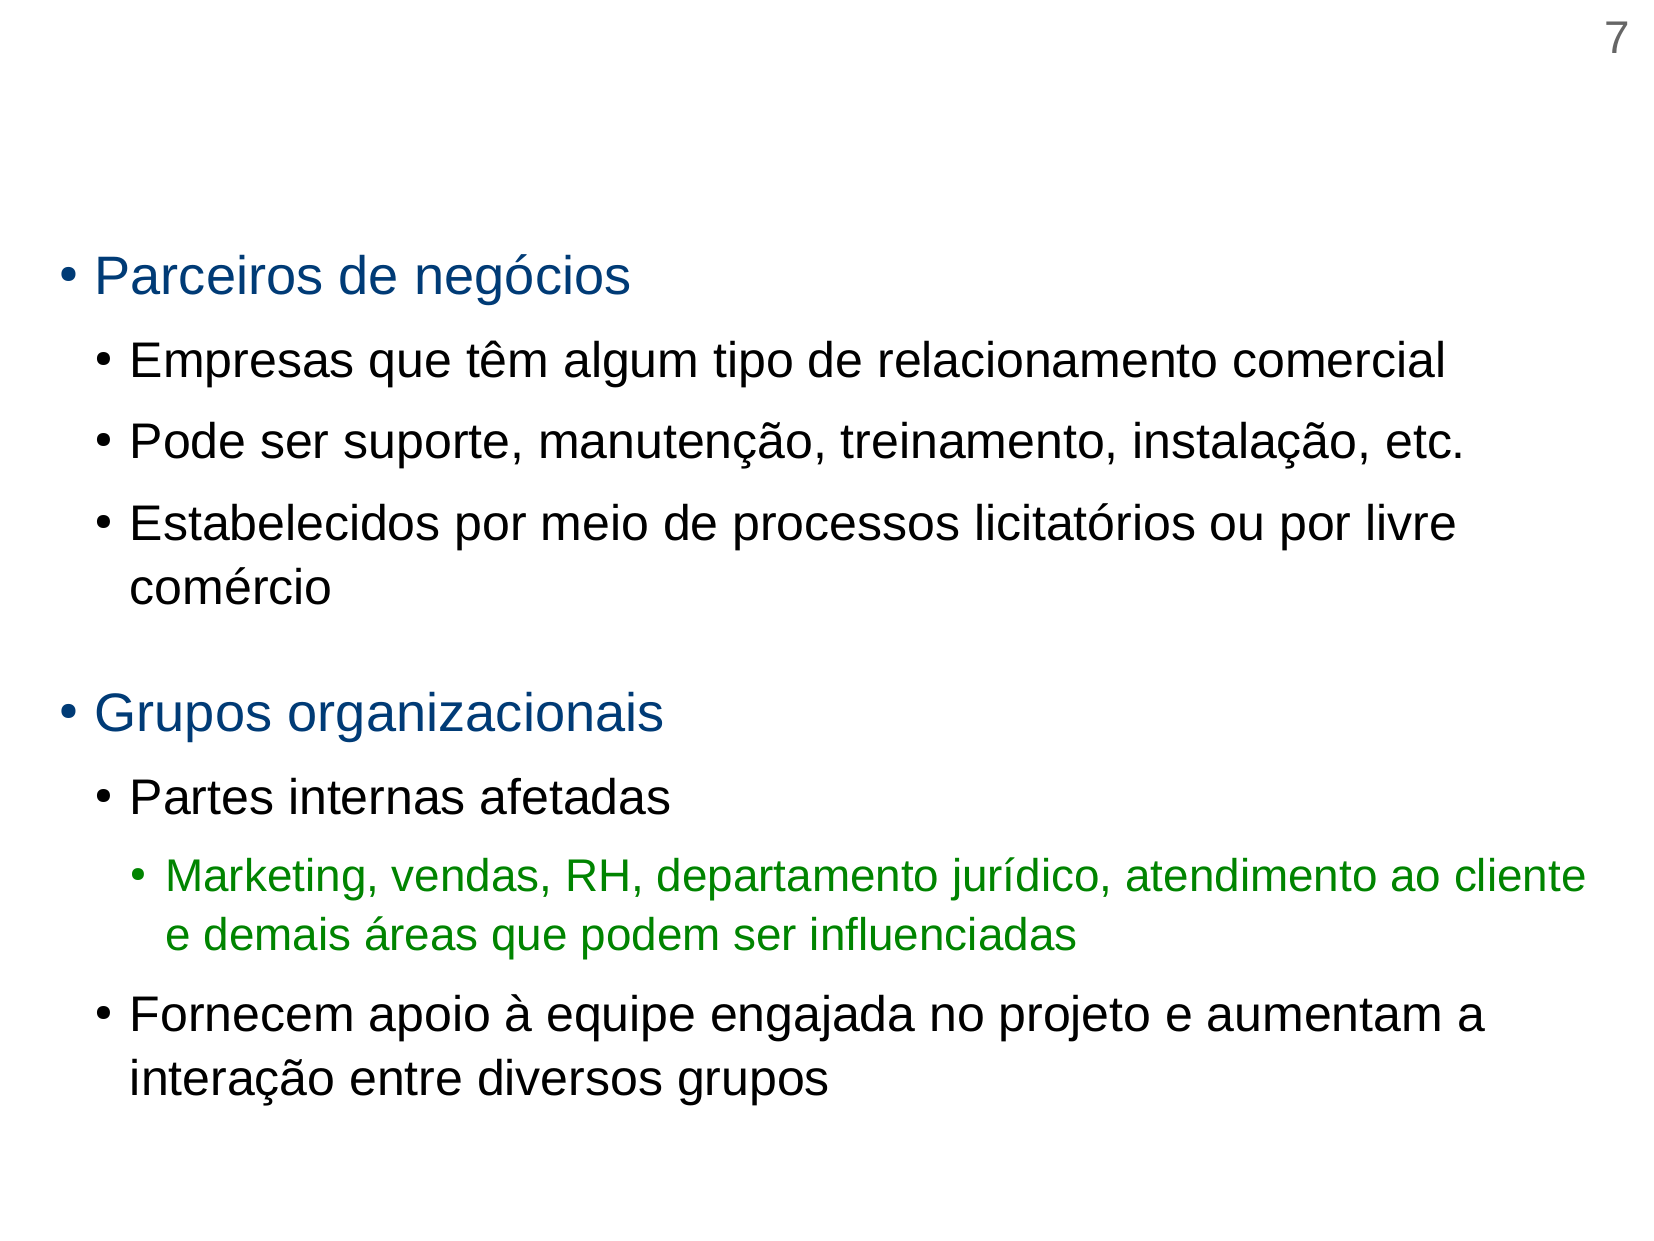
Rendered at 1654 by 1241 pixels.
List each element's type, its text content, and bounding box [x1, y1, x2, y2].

list Parceiros de negócios Empresas que têm algum tipo de relacionamento comercial Pode ser suporte, manutenção, treinamento, instalação, etc. Estabelecidos por meio de processos licitatórios ou por livre comércio Grupos organizacionais Partes internas afetadas Marketing, vendas, RH, departamento jurídico, atendimento ao cliente e demais áreas que podem ser influenciadas Fornecem apoio à equipe engajada no projeto e aumentam a interação entre diversos grupos [59, 236, 1595, 1211]
